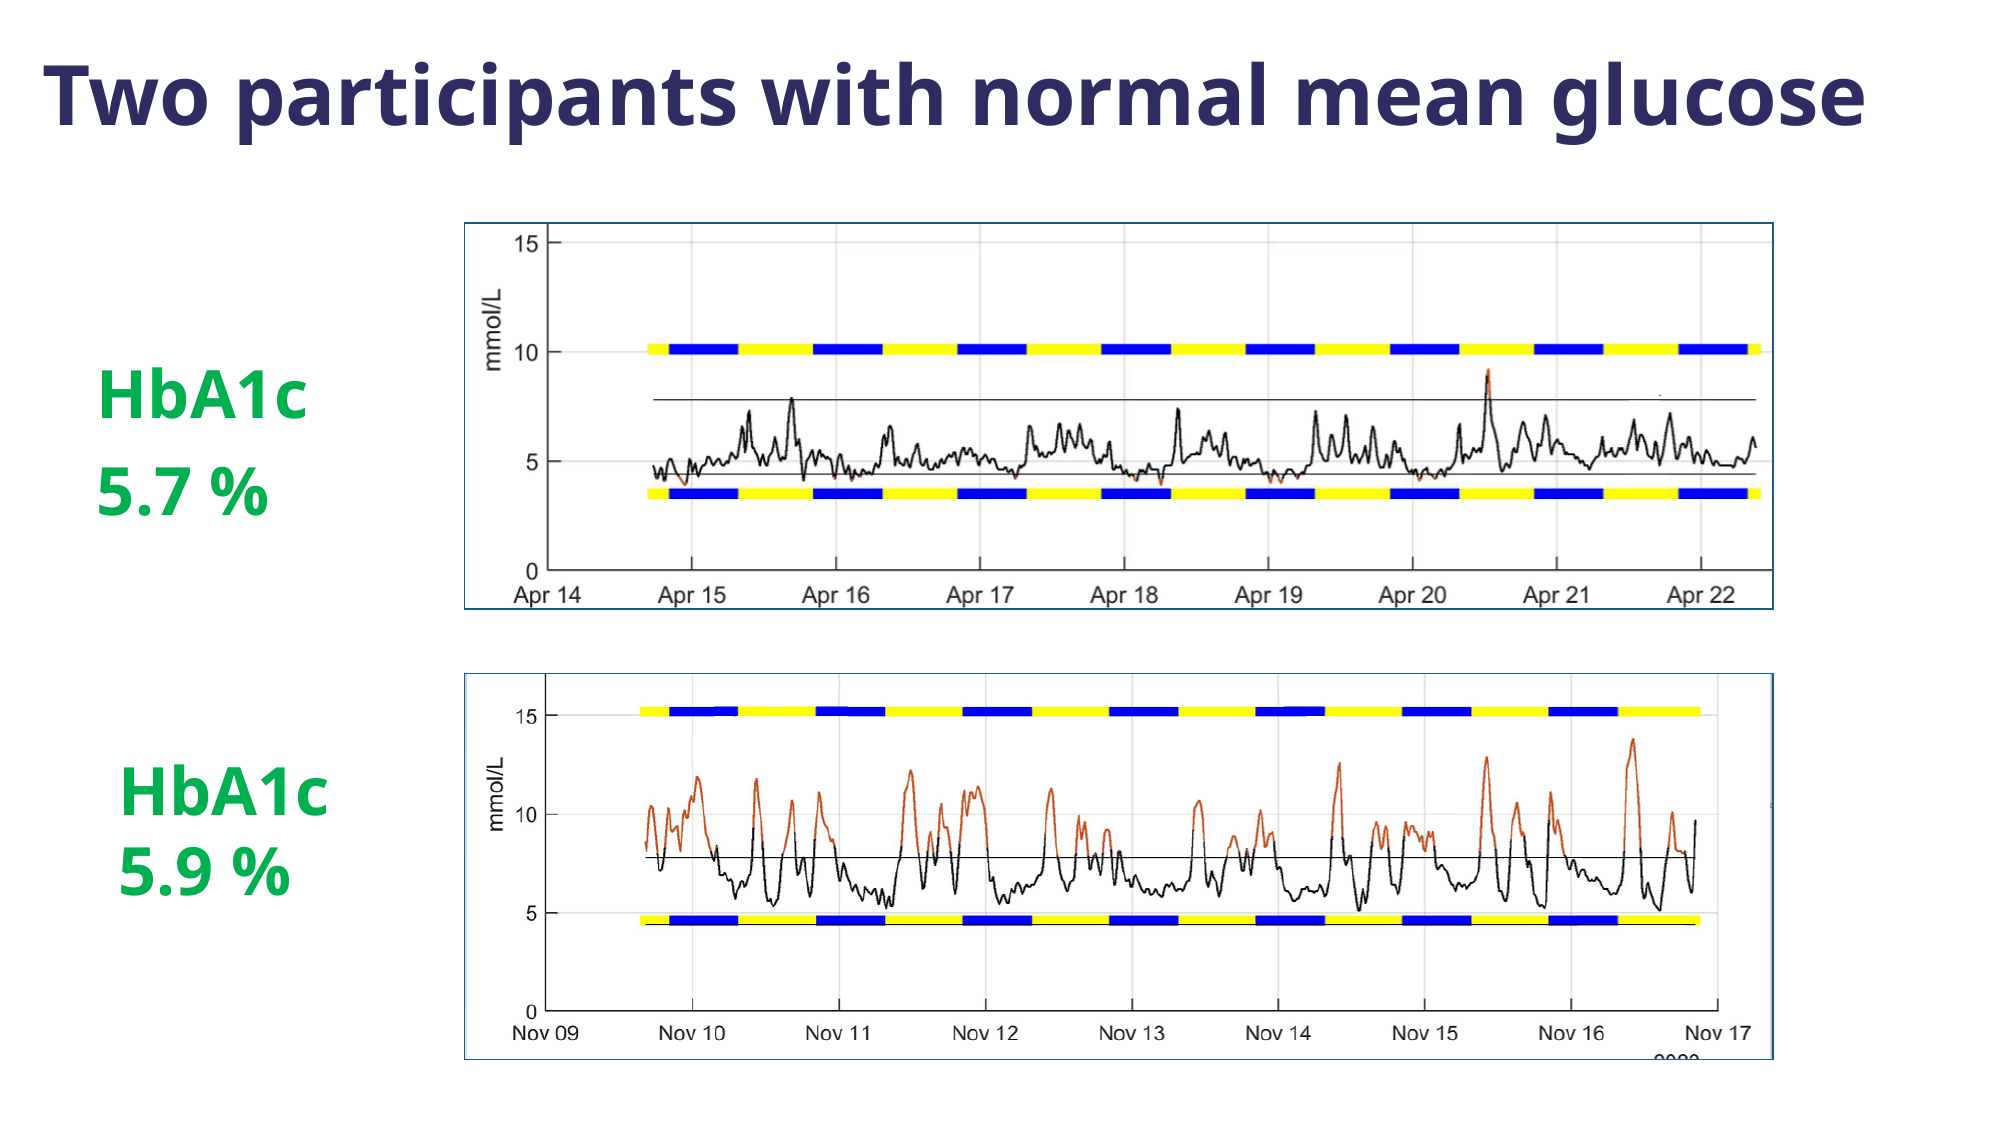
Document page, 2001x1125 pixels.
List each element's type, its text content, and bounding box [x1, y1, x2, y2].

picture [465, 223, 1773, 609]
title Two participants with normal mean glucose [27, 39, 1973, 159]
text_box HbA1c 5.9 % [103, 701, 543, 956]
text_box [27, 955, 675, 1105]
picture [465, 674, 1773, 1059]
text_box HbA1c 5.7 % [81, 320, 408, 544]
